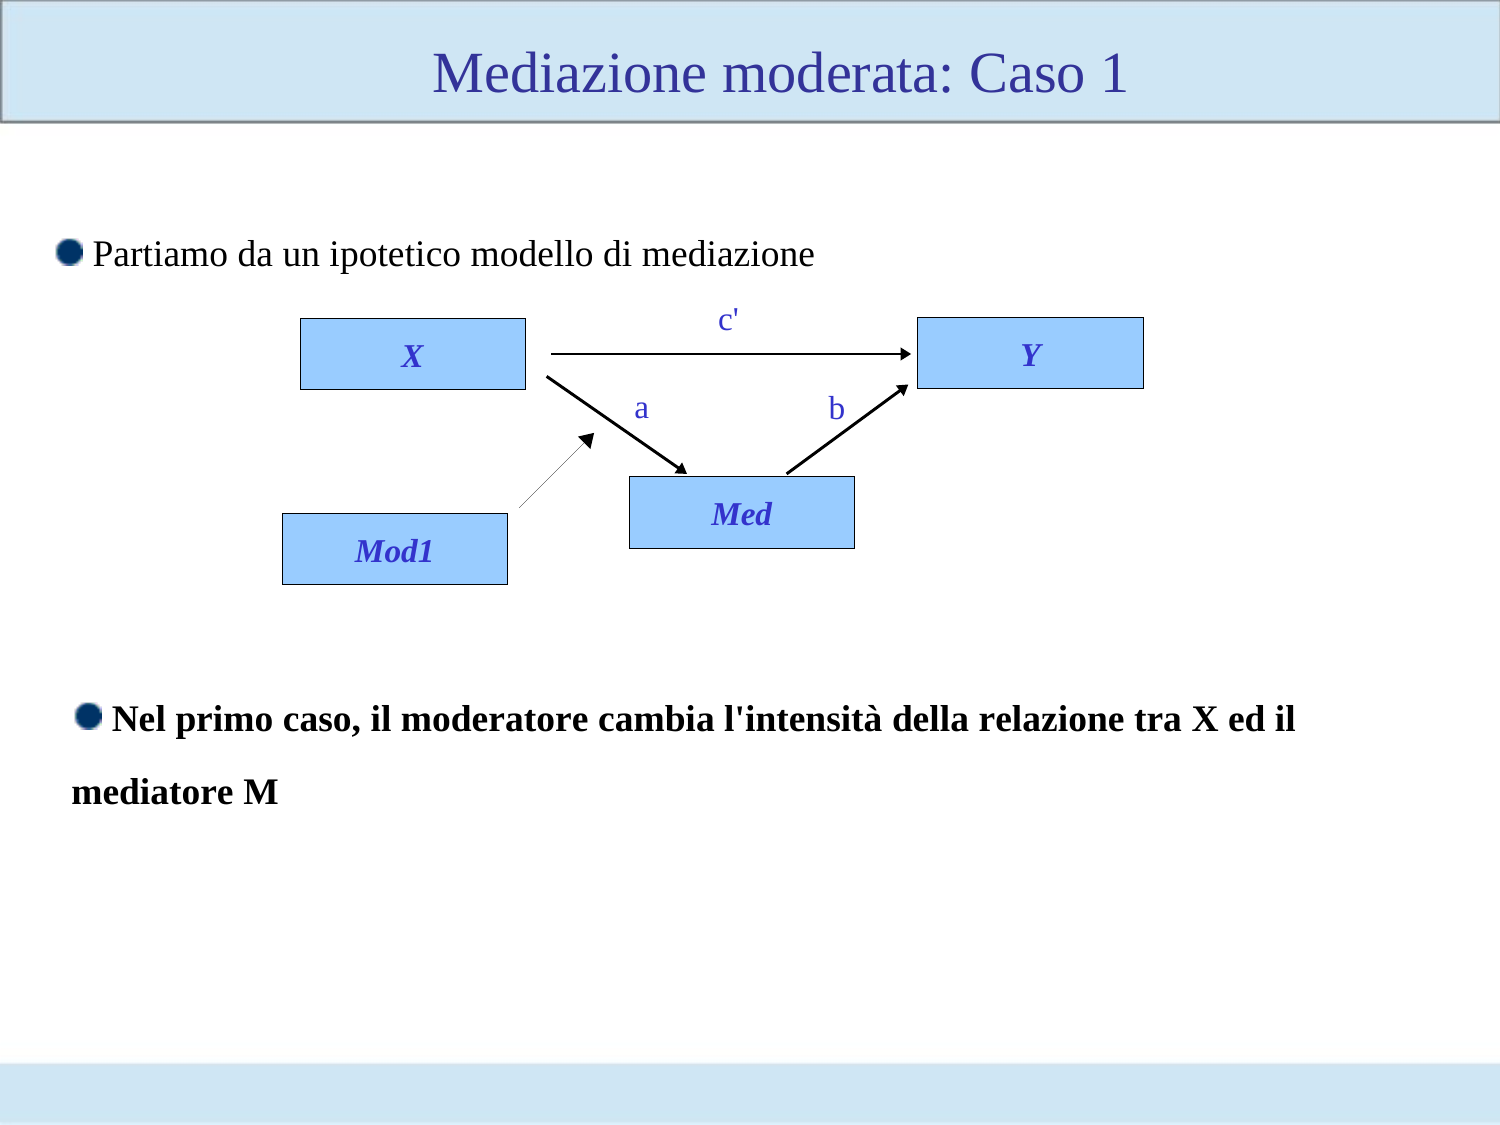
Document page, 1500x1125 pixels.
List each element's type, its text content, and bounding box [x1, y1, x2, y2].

title Mediazione moderata: Caso 1 [249, 21, 1313, 117]
text_box Y [917, 317, 1144, 389]
text_box Mod1 [282, 513, 508, 585]
text_box X [300, 318, 526, 390]
text_box b [736, 378, 938, 488]
text_box c' [631, 289, 826, 378]
text_box Partiamo da un ipotetico modello di mediazione [37, 187, 1463, 408]
text_box a [545, 378, 736, 486]
picture [0, 0, 1500, 1125]
text_box Med [629, 476, 855, 549]
text_box Nel primo caso, il moderatore cambia l'intensità della relazione tra X ed il mediatore M [56, 652, 1482, 820]
